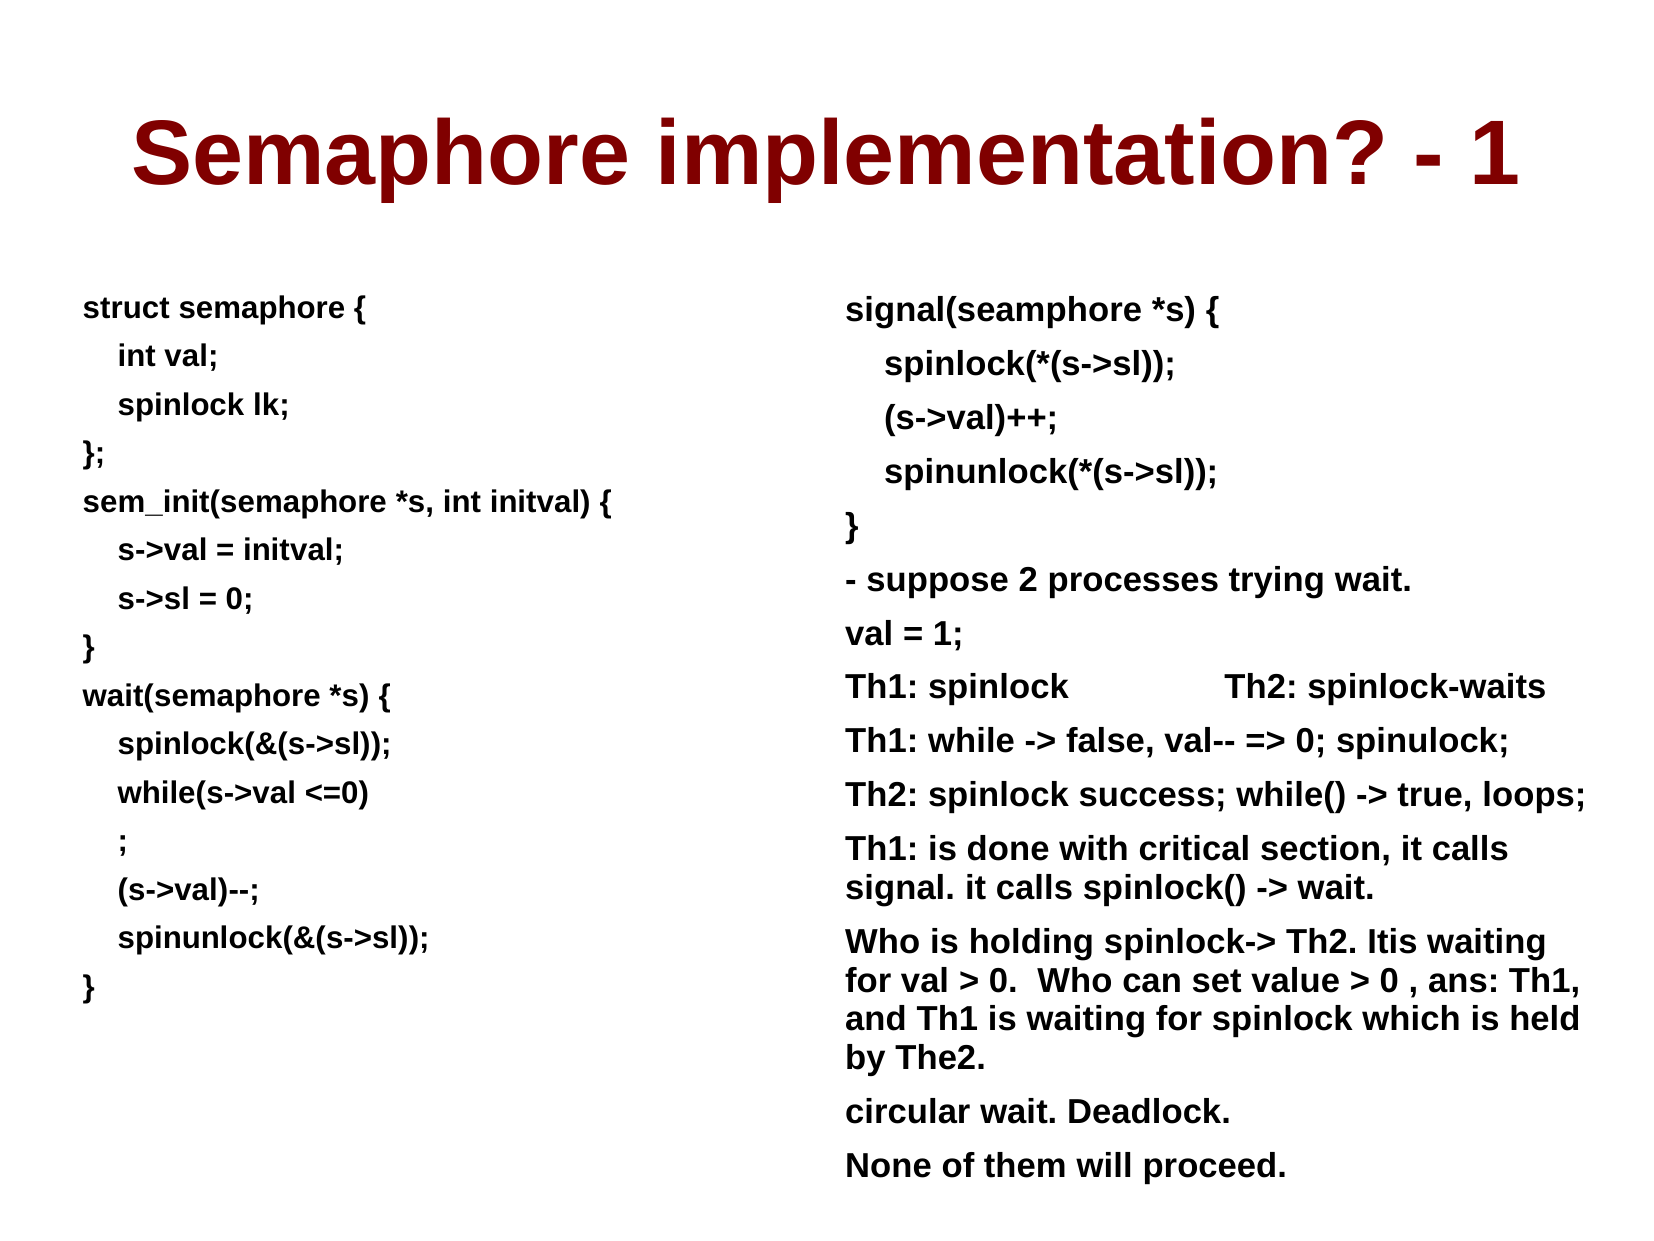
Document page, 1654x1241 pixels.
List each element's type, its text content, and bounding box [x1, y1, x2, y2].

list signal(seamphore *s) { spinlock(*(s->sl)); (s->val)++; spinunlock(*(s->sl)); } - suppose 2 processes trying wait. val = 1; Th1: spinlock Th2: spinlock-waits Th1: while -> false, val-- => 0; spinulock; Th2: spinlock success; while() -> true, loops; Th1: is done with critical section, it calls signal. it calls spinlock() -> wait. Who is holding spinlock-> Th2. Itis waiting for val > 0. Who can set value > 0 , ans: Th1, and Th1 is waiting for spinlock which is held by The2. circular wait. Deadlock. None of them will proceed. [845, 290, 1595, 1193]
list struct semaphore { int val; spinlock lk; }; sem_init(semaphore *s, int initval) { s->val = initval; s->sl = 0; } wait(semaphore *s) { spinlock(&(s->sl)); while(s->val <=0) ; (s->val)--; spinunlock(&(s->sl)); } [82, 290, 809, 1010]
title Semaphore implementation? - 1 [82, 49, 1571, 257]
